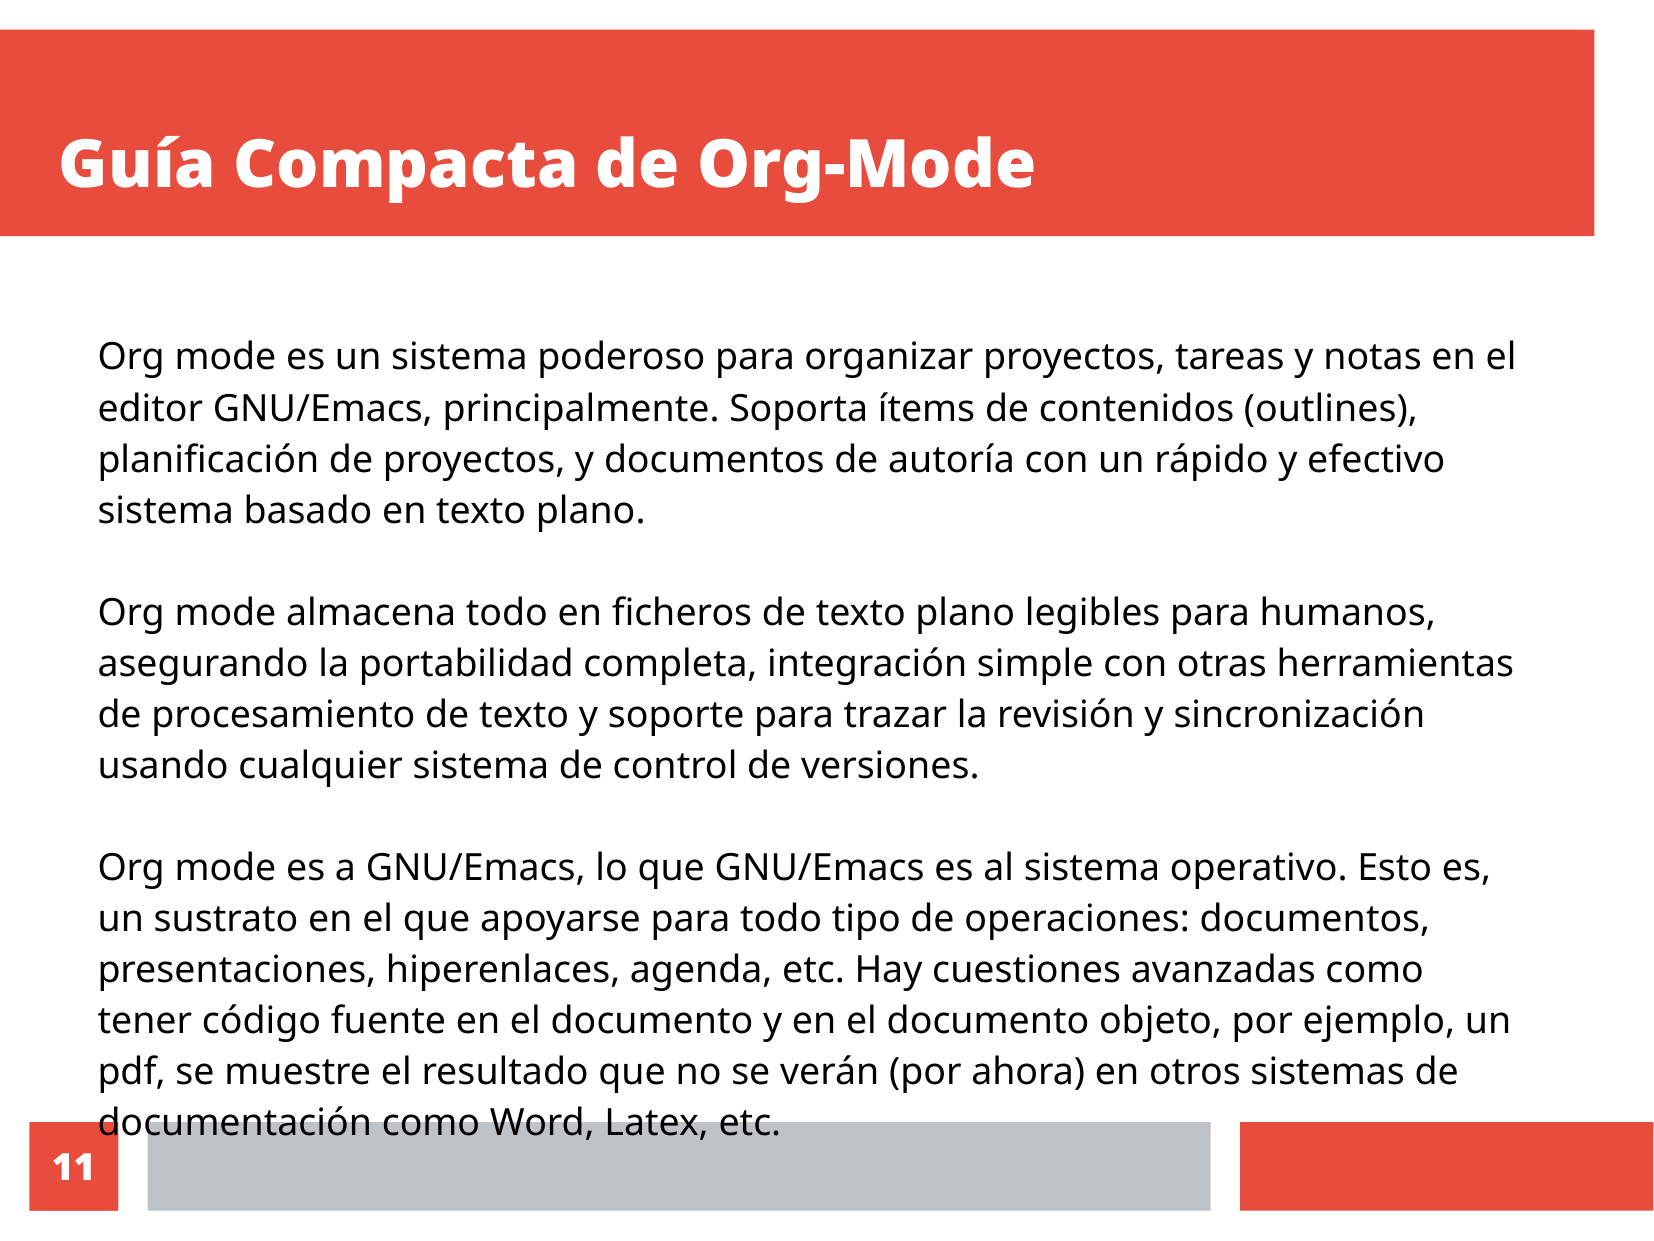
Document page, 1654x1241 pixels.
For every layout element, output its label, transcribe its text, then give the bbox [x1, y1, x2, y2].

text_box Org mode es un sistema poderoso para organizar proyectos, tareas y notas en el editor GNU/Emacs, principalmente. Soporta ítems de contenidos (outlines), planificación de proyectos, y documentos de autoría con un rápido y efectivo sistema basado en texto plano. Org mode almacena todo en ficheros de texto plano legibles para humanos, asegurando la portabilidad completa, integración simple con otras herramientas de procesamiento de texto y soporte para trazar la revisión y sincronización usando cualquier sistema de control de versiones. Org mode es a GNU/Emacs, lo que GNU/Emacs es al sistema operativo. Esto es, un sustrato en el que apoyarse para todo tipo de operaciones: documentos, presentaciones, hiperenlaces, agenda, etc. Hay cuestiones avanzadas como tener código fuente en el documento y en el documento objeto, por ejemplo, un pdf, se muestre el resultado que no se verán (por ahora) en otros sistemas de documentación como Word, Latex, etc. [82, 271, 1536, 1114]
title Guía Compacta de Org-Mode [59, 59, 1595, 207]
